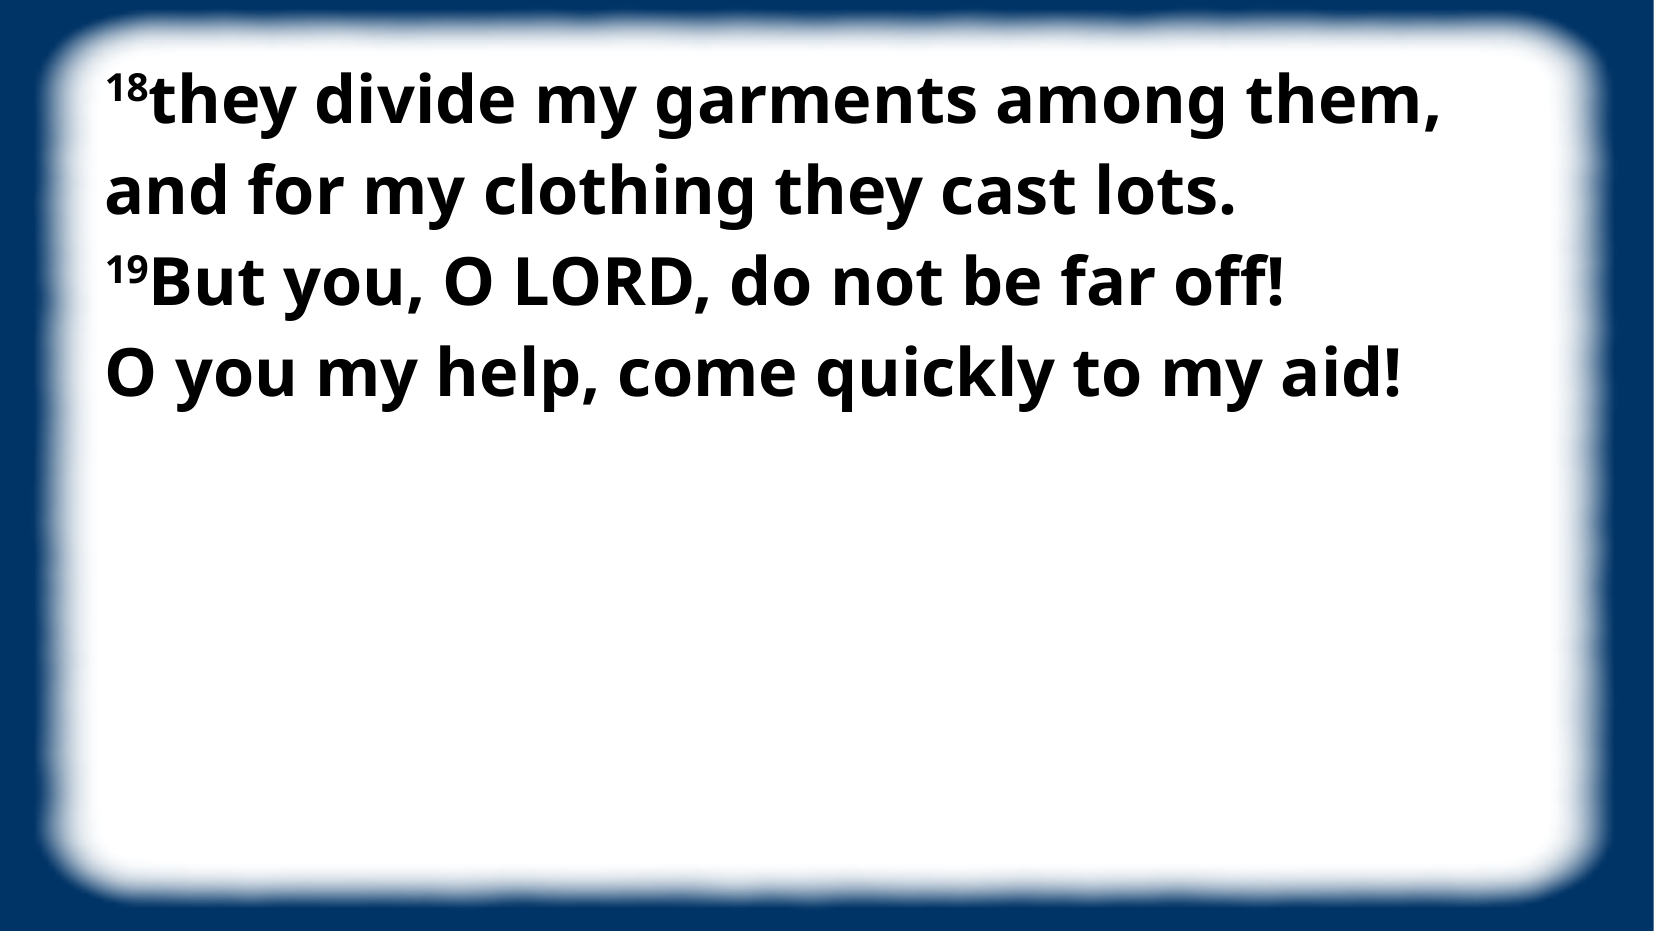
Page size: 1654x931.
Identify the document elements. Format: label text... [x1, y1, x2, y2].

picture [0, 0, 1654, 931]
text_box 18they divide my garments among them, and for my clothing they cast lots. 19But you, O LORD, do not be far off! O you my help, come quickly to my aid! [90, 45, 1561, 415]
